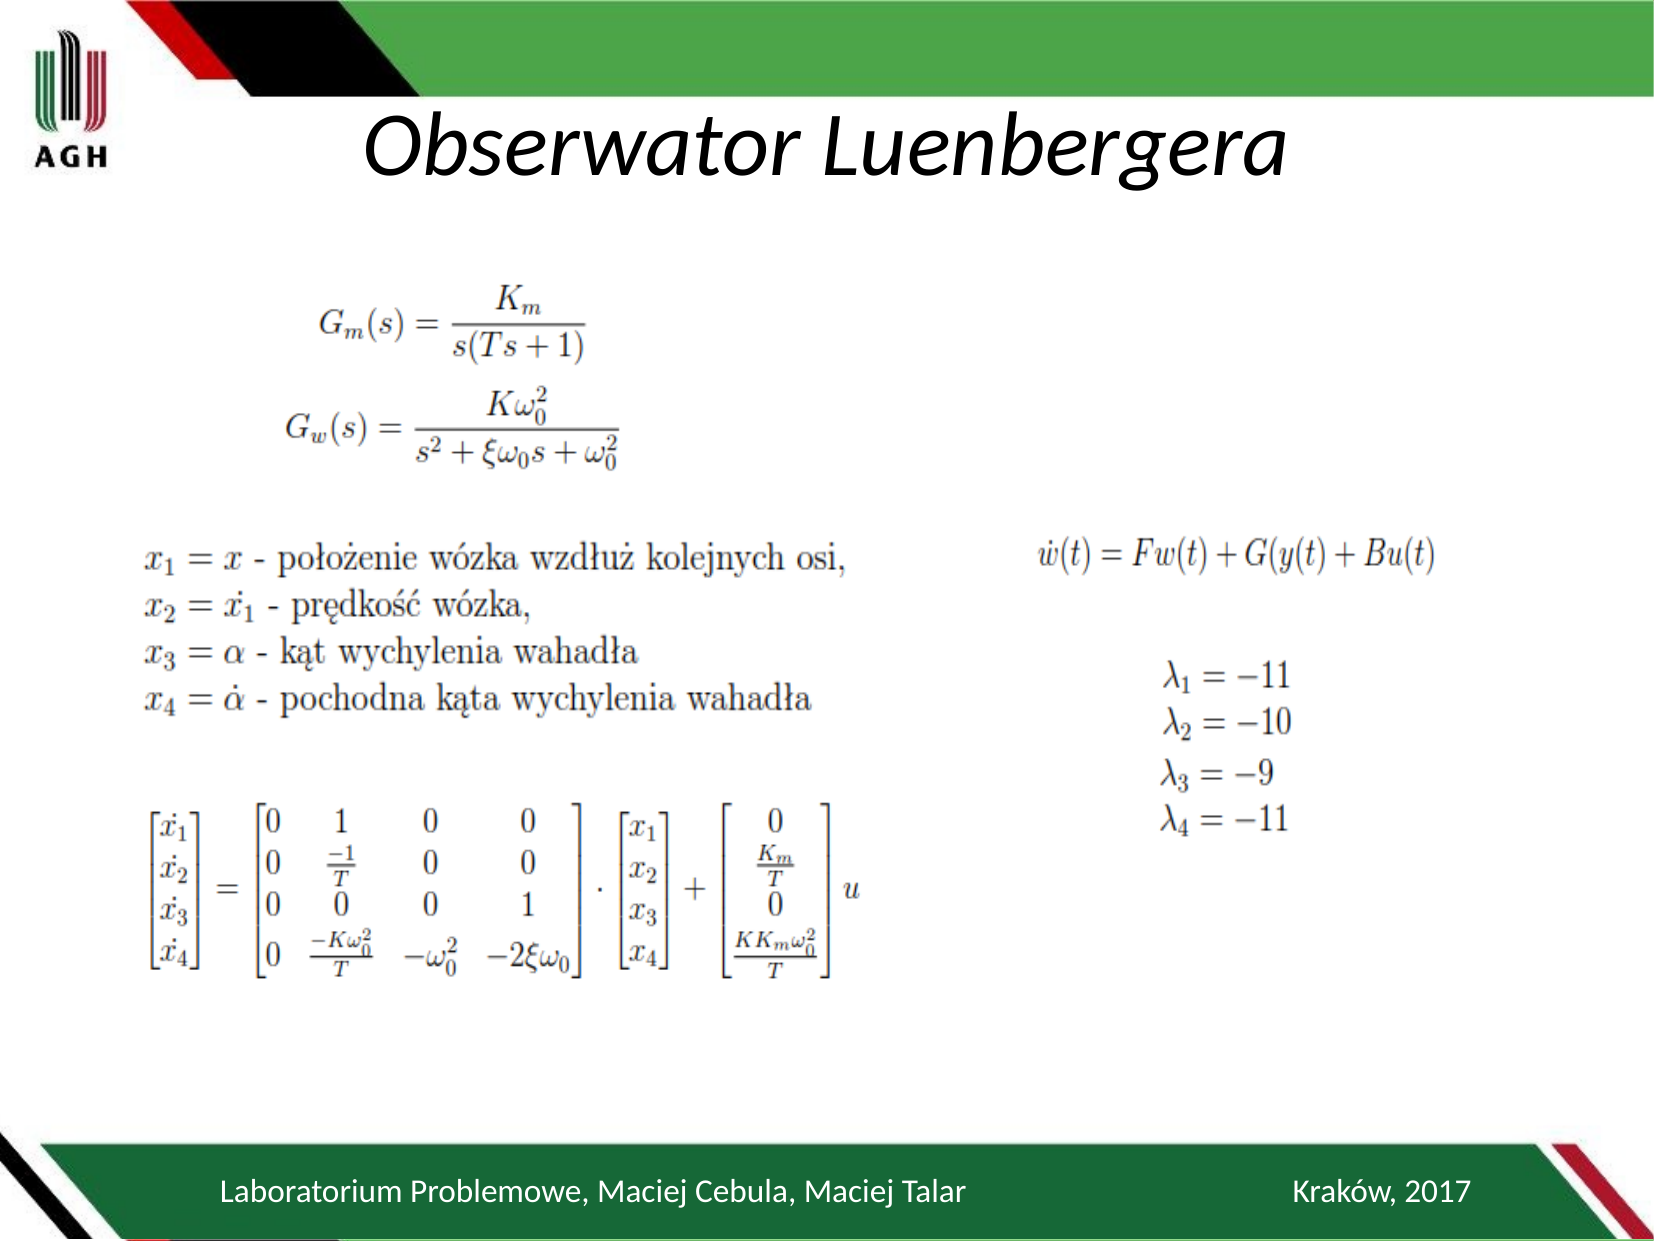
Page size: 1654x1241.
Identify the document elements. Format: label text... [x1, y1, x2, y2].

text_box Laboratorium Problemowe, Maciej Cebula, Maciej Talar [212, 1161, 976, 1217]
picture [0, 0, 1654, 1241]
title Obserwator Luenbergera [82, 49, 1571, 257]
text_box Kraków, 2017 [1285, 1161, 1487, 1217]
